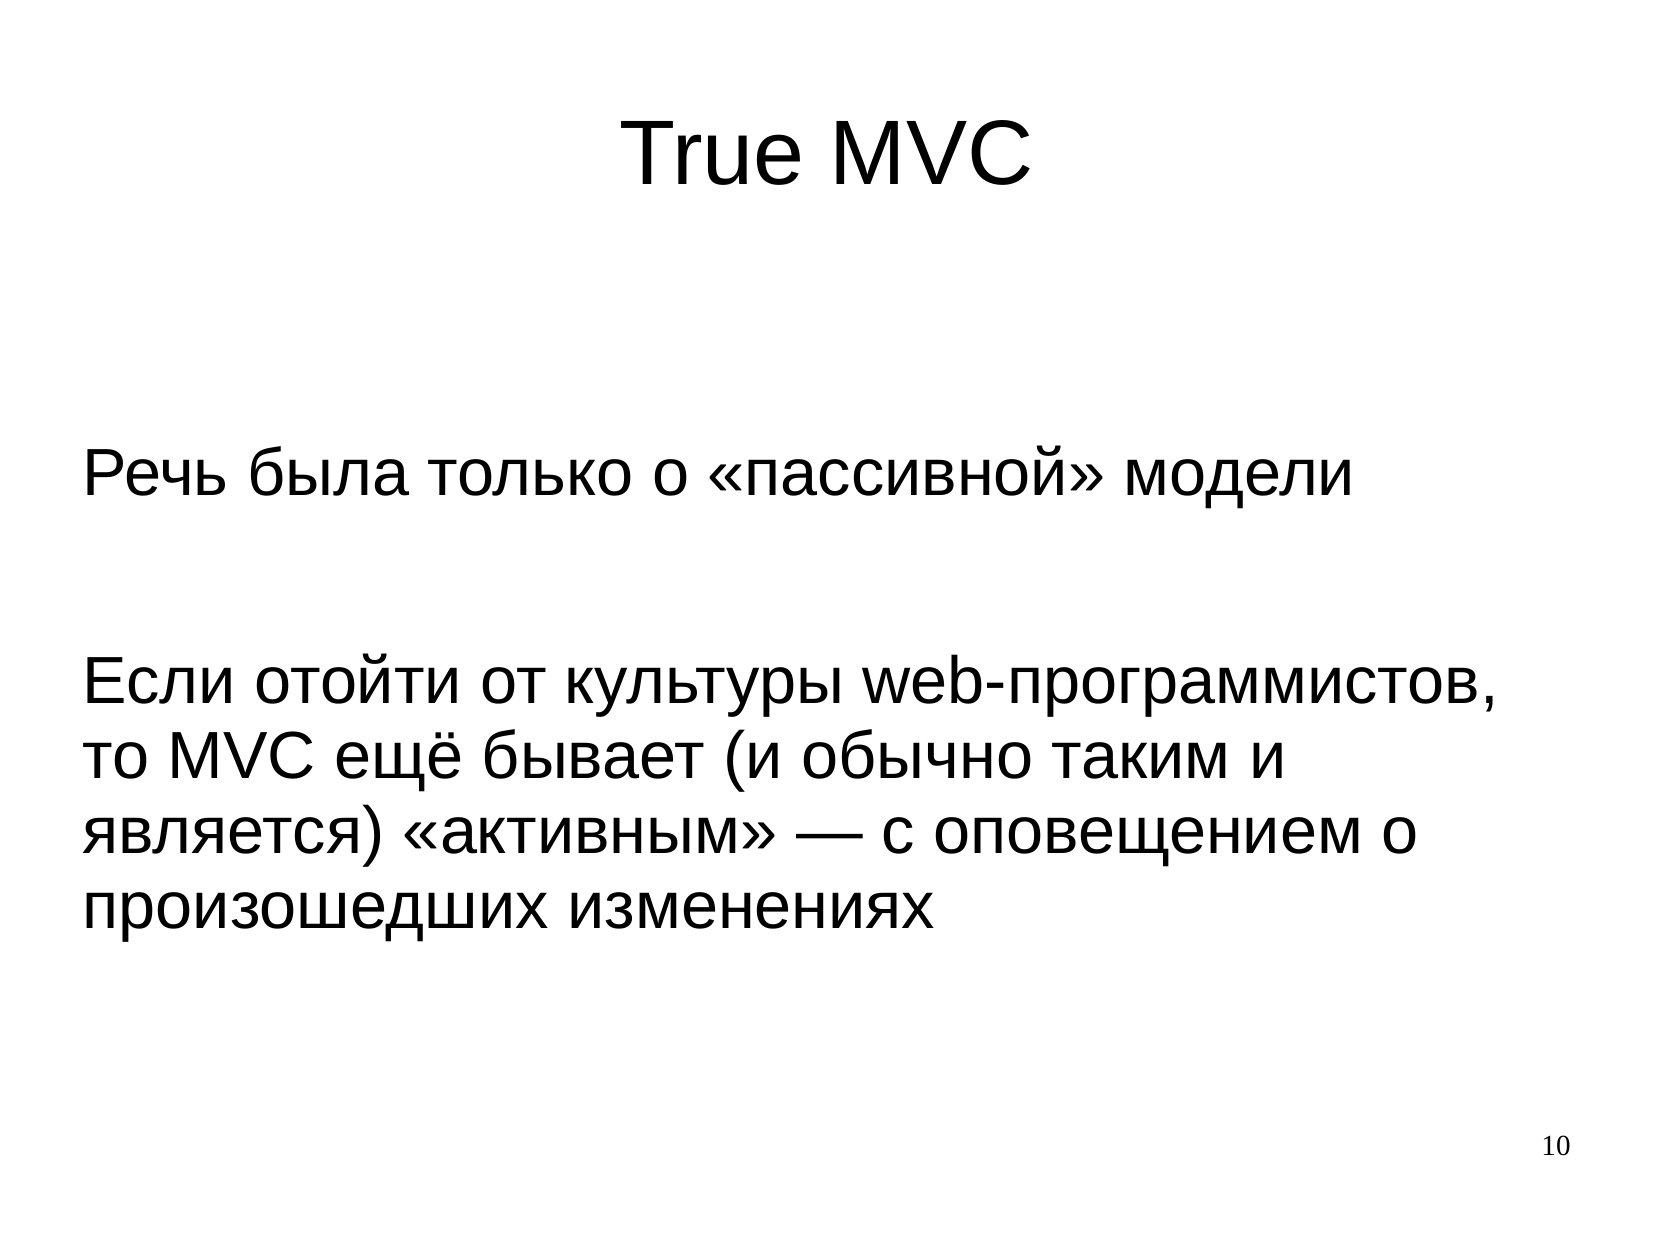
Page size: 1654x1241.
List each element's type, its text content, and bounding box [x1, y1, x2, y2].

title True MVC [82, 49, 1571, 257]
list Речь была только о «пассивной» модели Если отойти от культуры web-программистов, то MVC ещё бывает (и обычно таким и является) «активным» — с оповещением о произошедших изменениях [82, 435, 1571, 1111]
